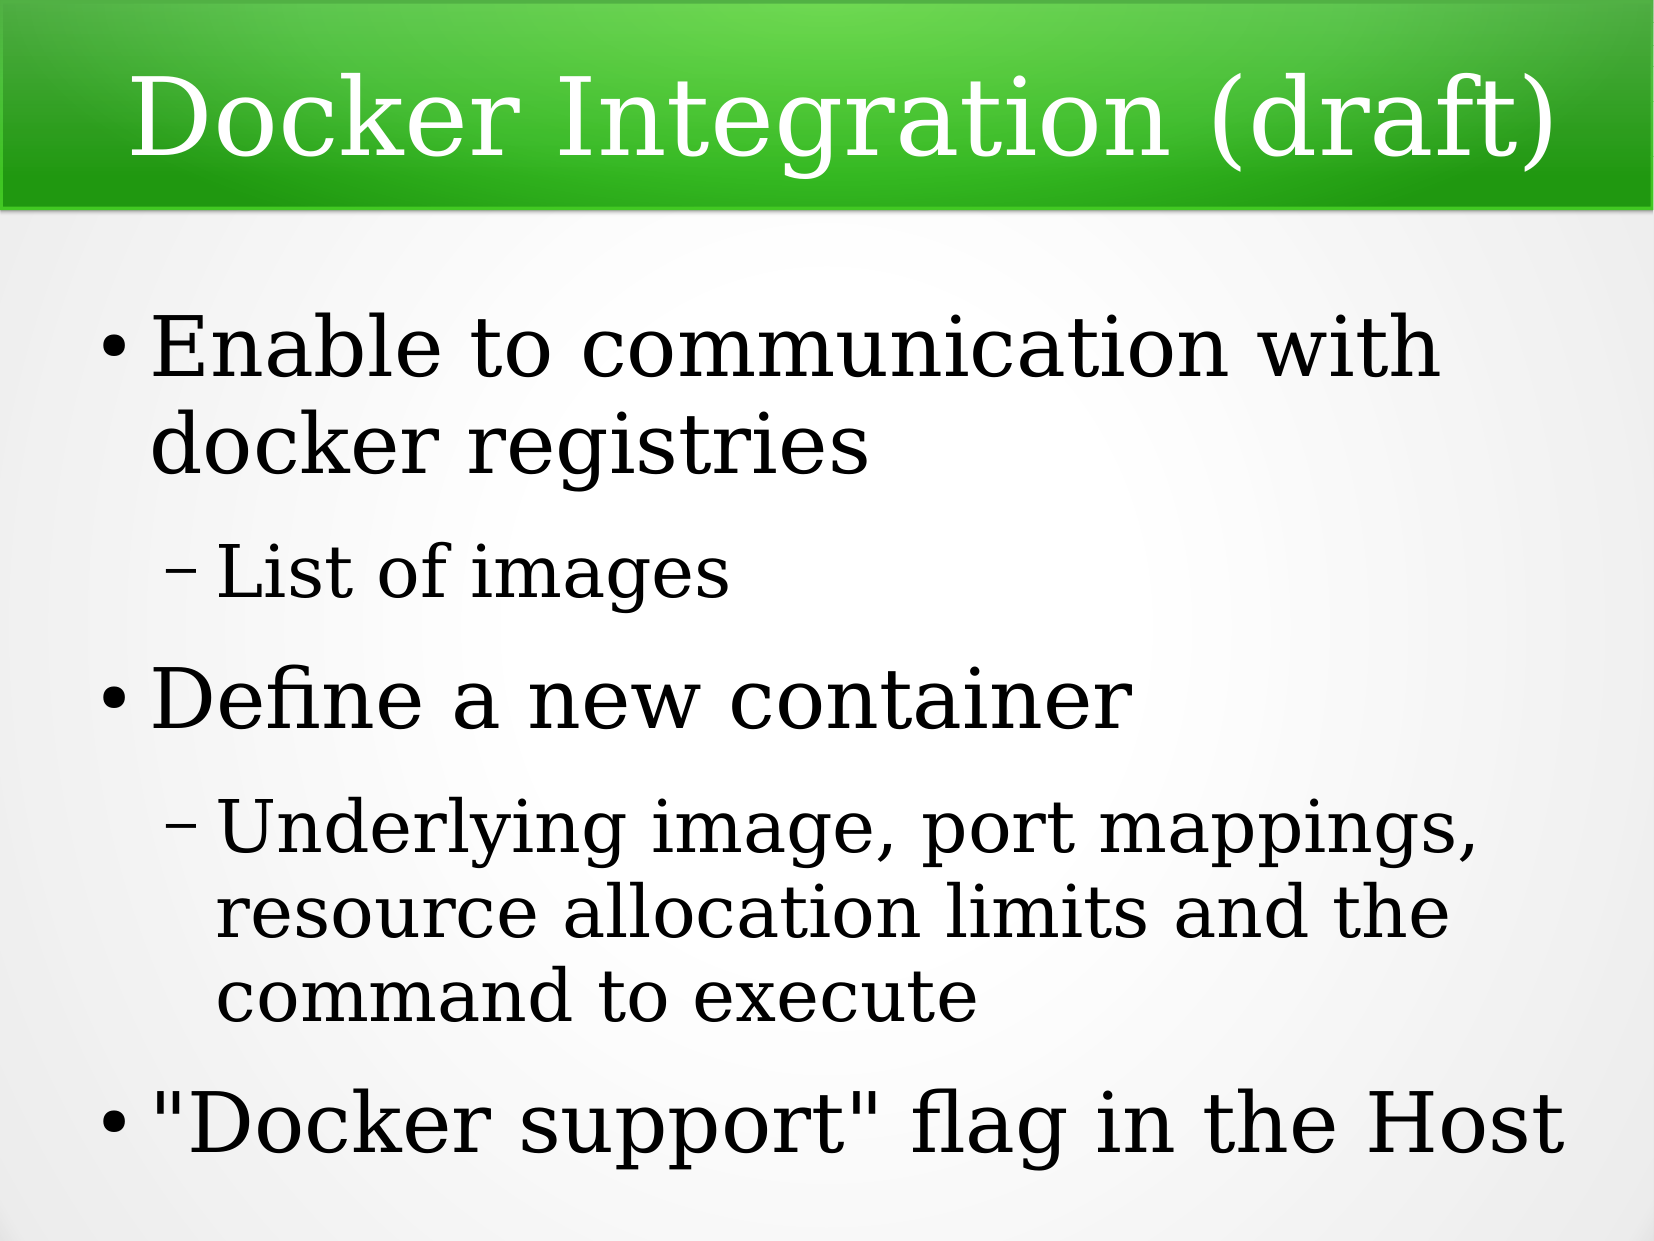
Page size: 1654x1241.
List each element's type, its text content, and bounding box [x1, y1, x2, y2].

list Enable to communication with docker registries List of images Define a new container Underlying image, port mappings, resource allocation limits and the command to execute "Docker support" flag in the Host [82, 299, 1571, 1231]
title Docker Integration (draft) [82, 47, 1571, 189]
